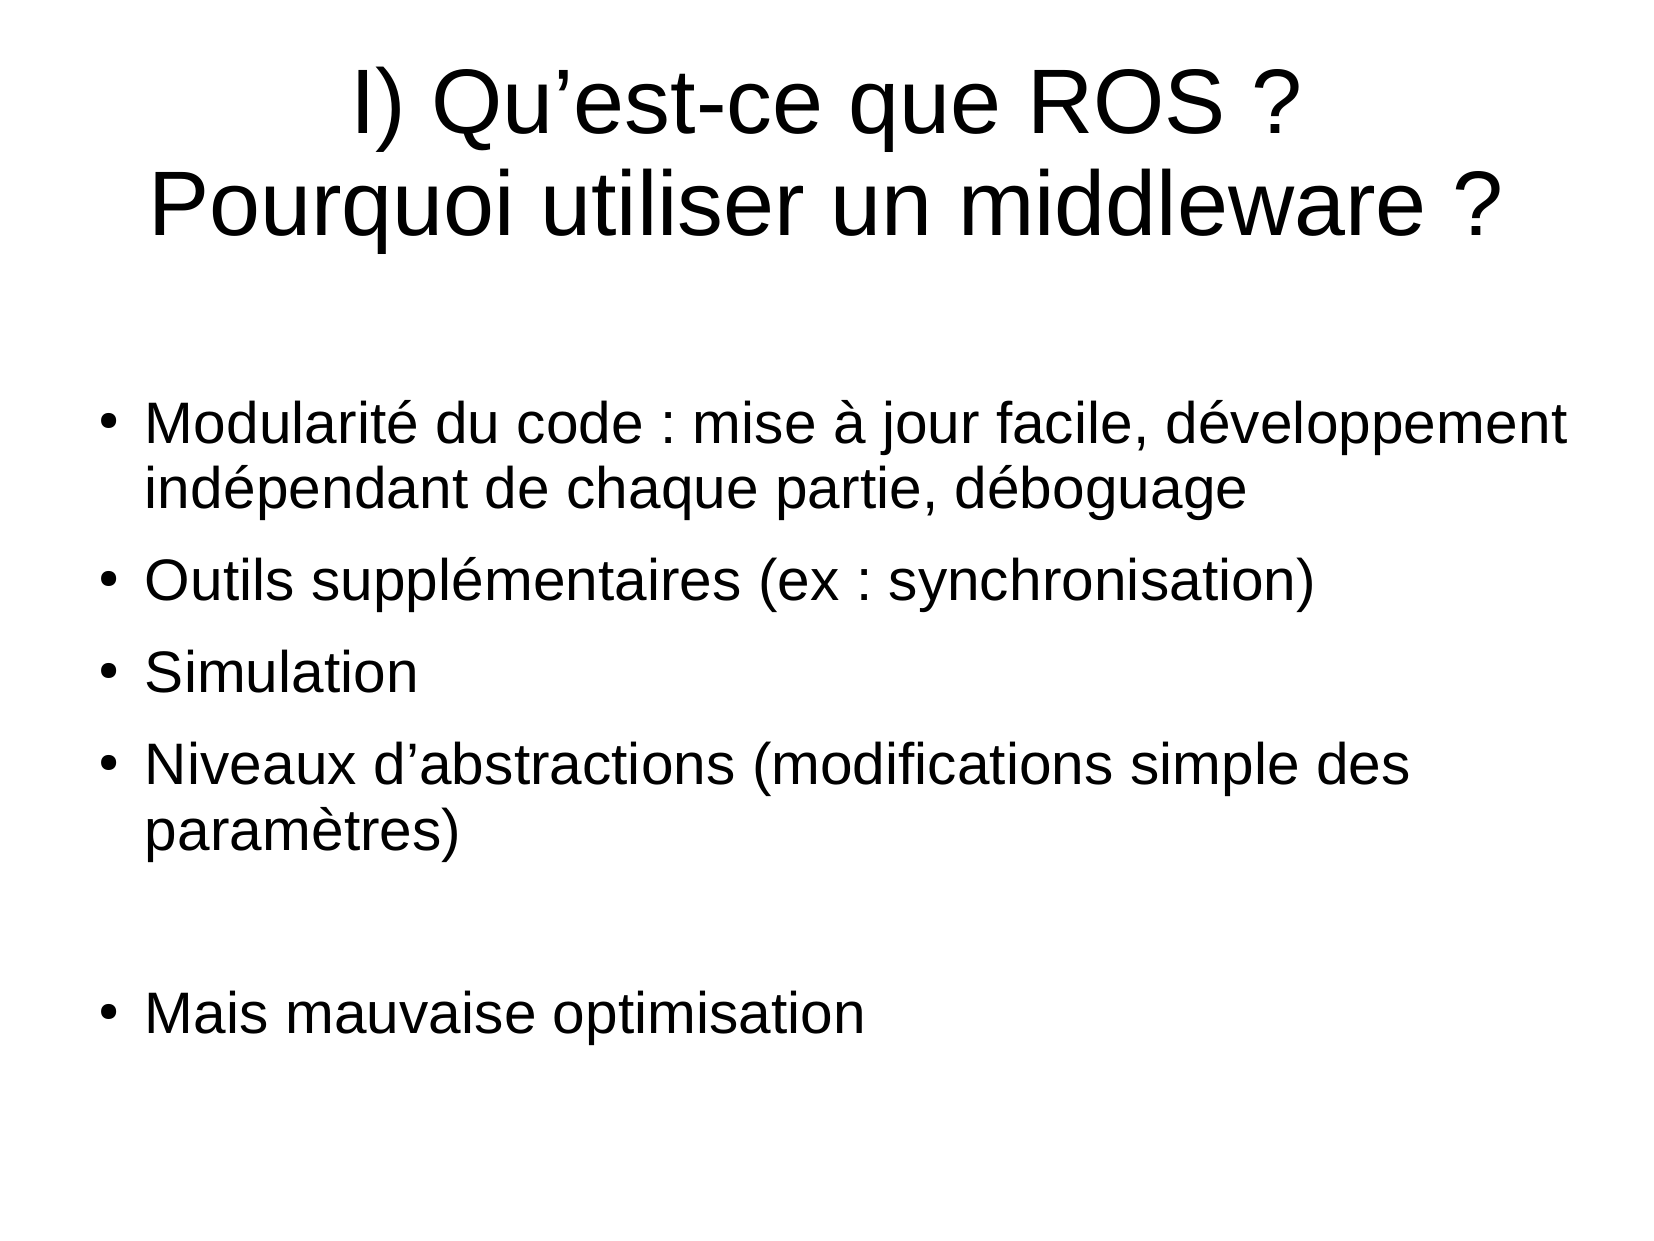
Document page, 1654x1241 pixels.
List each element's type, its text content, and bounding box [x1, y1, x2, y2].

list Modularité du code : mise à jour facile, développement indépendant de chaque partie, déboguage Outils supplémentaires (ex : synchronisation) Simulation Niveaux d’abstractions (modifications simple des paramètres) Mais mauvaise optimisation [82, 390, 1571, 1110]
title I) Qu’est-ce que ROS ? Pourquoi utiliser un middleware ? [82, 49, 1571, 257]
